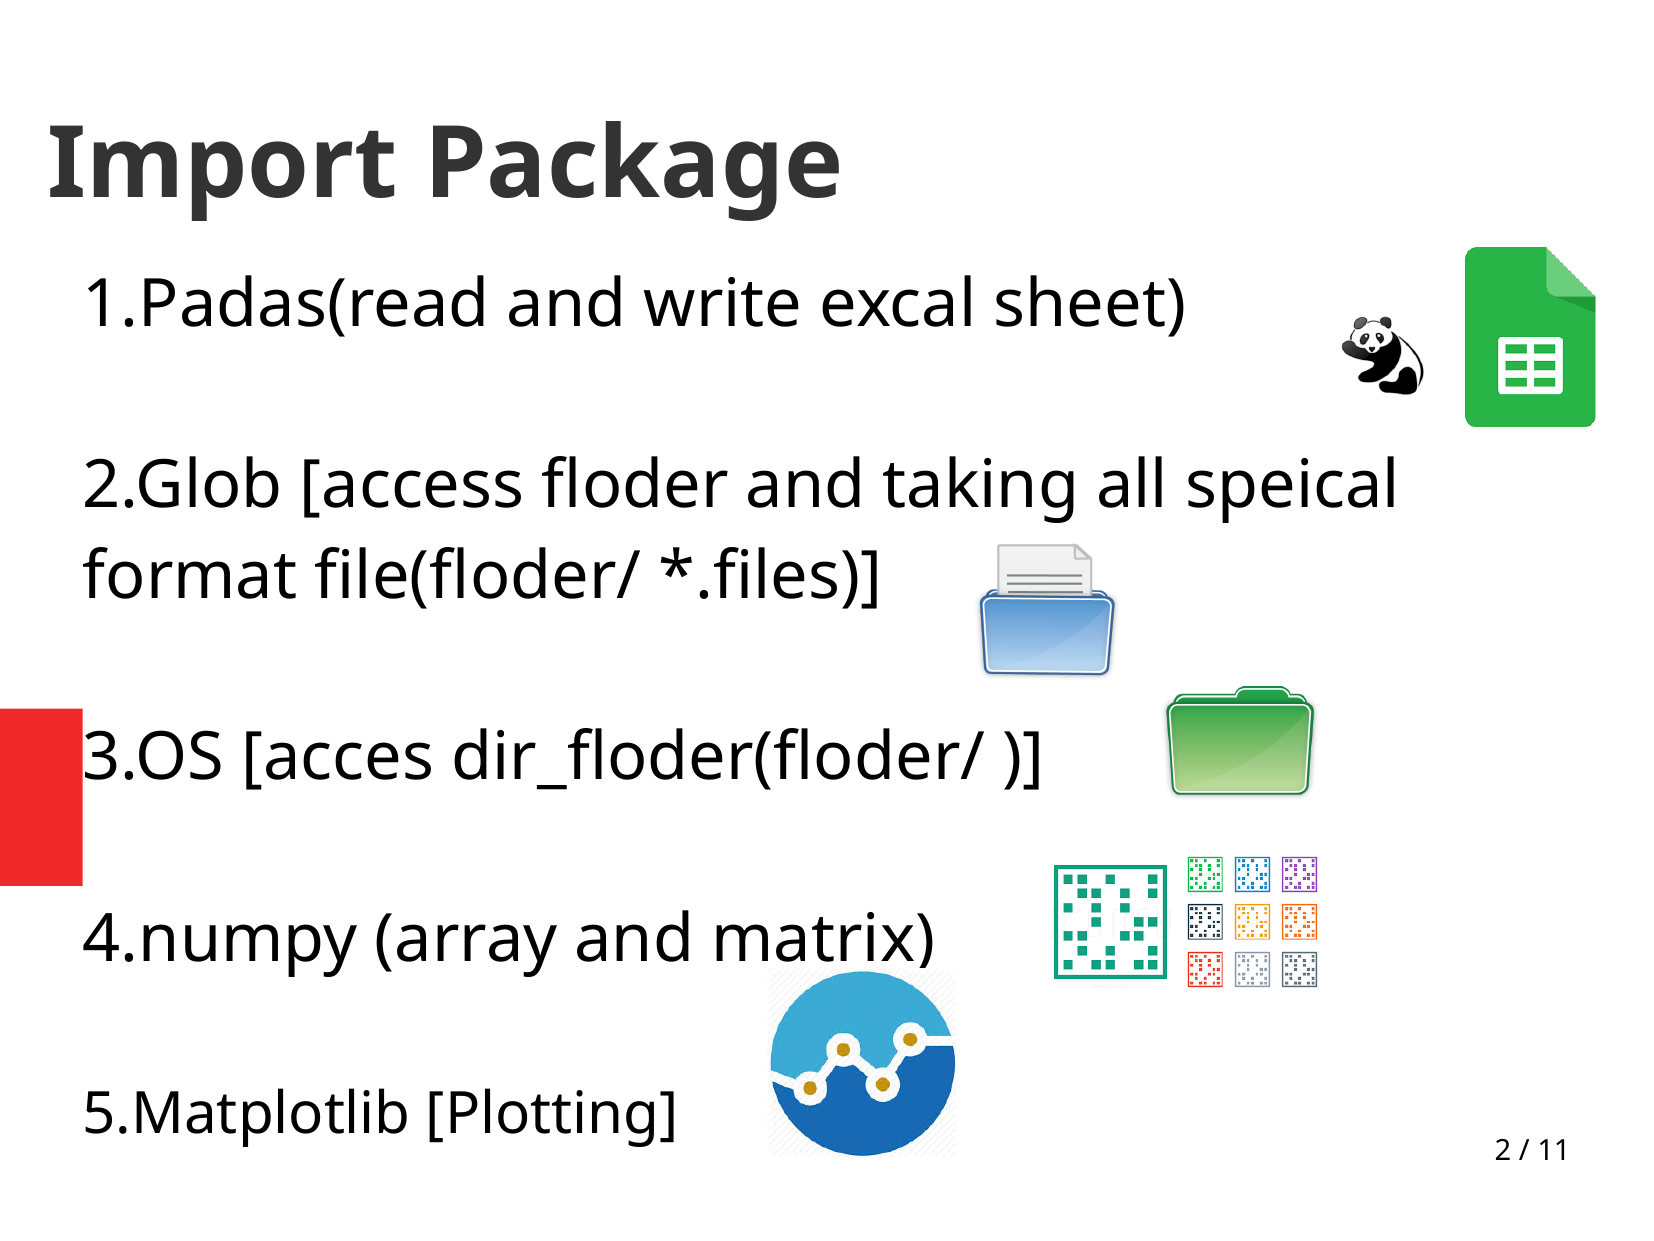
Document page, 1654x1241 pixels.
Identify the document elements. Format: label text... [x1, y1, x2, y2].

picture [1322, 247, 1620, 428]
subtitle 1.Padas(read and write excal sheet) 2.Glob [access floder and taking all speical format file(floder/ *.files)] 3.OS [acces dir_floder(floder/ )] 4.numpy (array and matrix) 5.Matplotlib [Plotting] [82, 271, 1548, 1134]
title Import Package [47, 22, 1453, 296]
picture [767, 968, 957, 1158]
picture [1039, 850, 1323, 993]
picture [971, 543, 1123, 684]
picture [1157, 686, 1323, 804]
